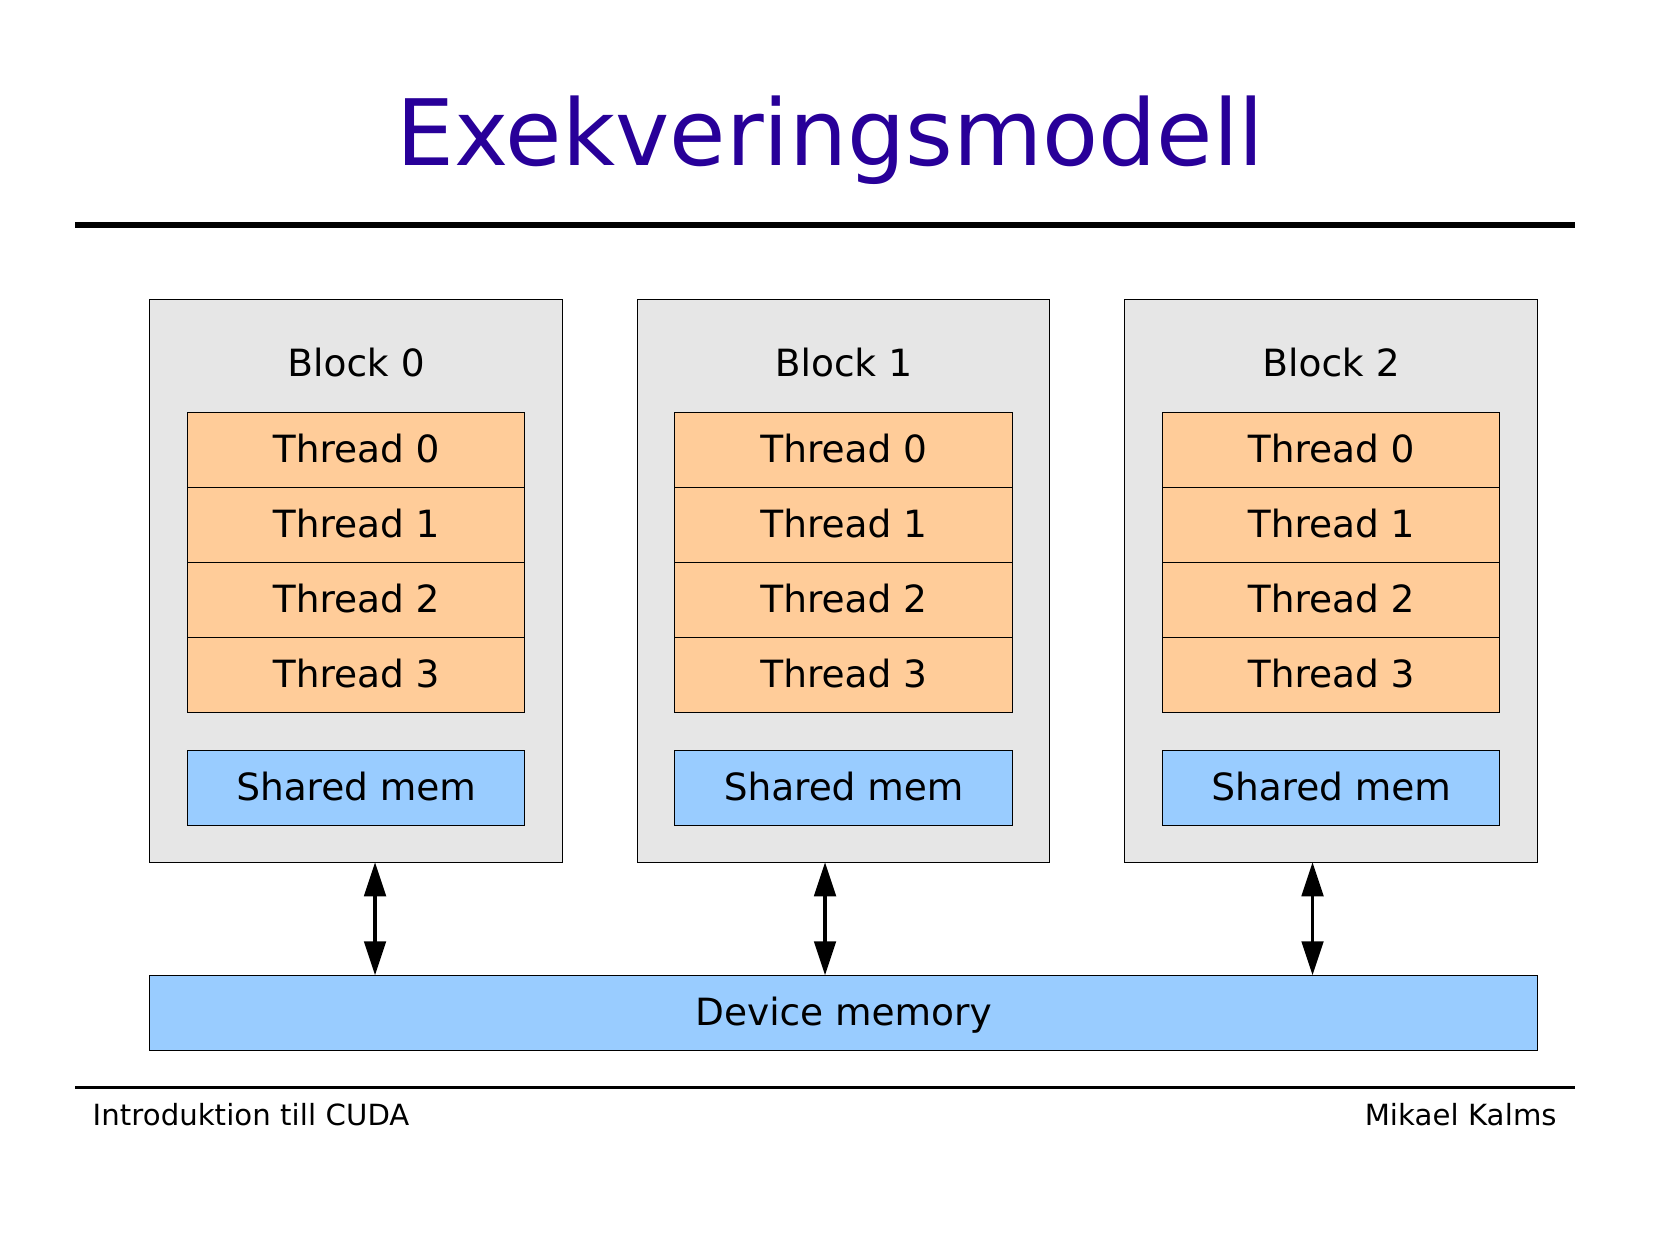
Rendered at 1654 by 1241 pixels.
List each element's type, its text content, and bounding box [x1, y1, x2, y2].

text_box Thread 3 [187, 637, 525, 713]
text_box Shared mem [674, 750, 1013, 826]
text_box Shared mem [187, 750, 525, 826]
text_box Block 1 [637, 299, 1050, 863]
text_box Mikael Kalms [1347, 1087, 1576, 1144]
text_box Thread 0 [187, 412, 525, 487]
text_box Thread 2 [674, 562, 1013, 637]
text_box Thread 2 [187, 562, 525, 637]
text_box Thread 3 [674, 637, 1013, 713]
text_box Block 0 [149, 299, 563, 863]
text_box Thread 1 [674, 487, 1013, 562]
text_box Thread 1 [187, 487, 525, 562]
text_box Thread 3 [1162, 637, 1500, 713]
text_box Block 2 [1124, 299, 1538, 863]
text_box Thread 2 [1162, 562, 1500, 637]
text_box Thread 1 [1162, 487, 1500, 562]
text_box Shared mem [1162, 750, 1500, 826]
text_box Introduktion till CUDA [75, 1087, 428, 1144]
text_box Thread 0 [674, 412, 1013, 487]
text_box Thread 0 [1162, 412, 1500, 487]
title Exekveringsmodell [86, 37, 1576, 231]
text_box Device memory [149, 975, 1538, 1051]
